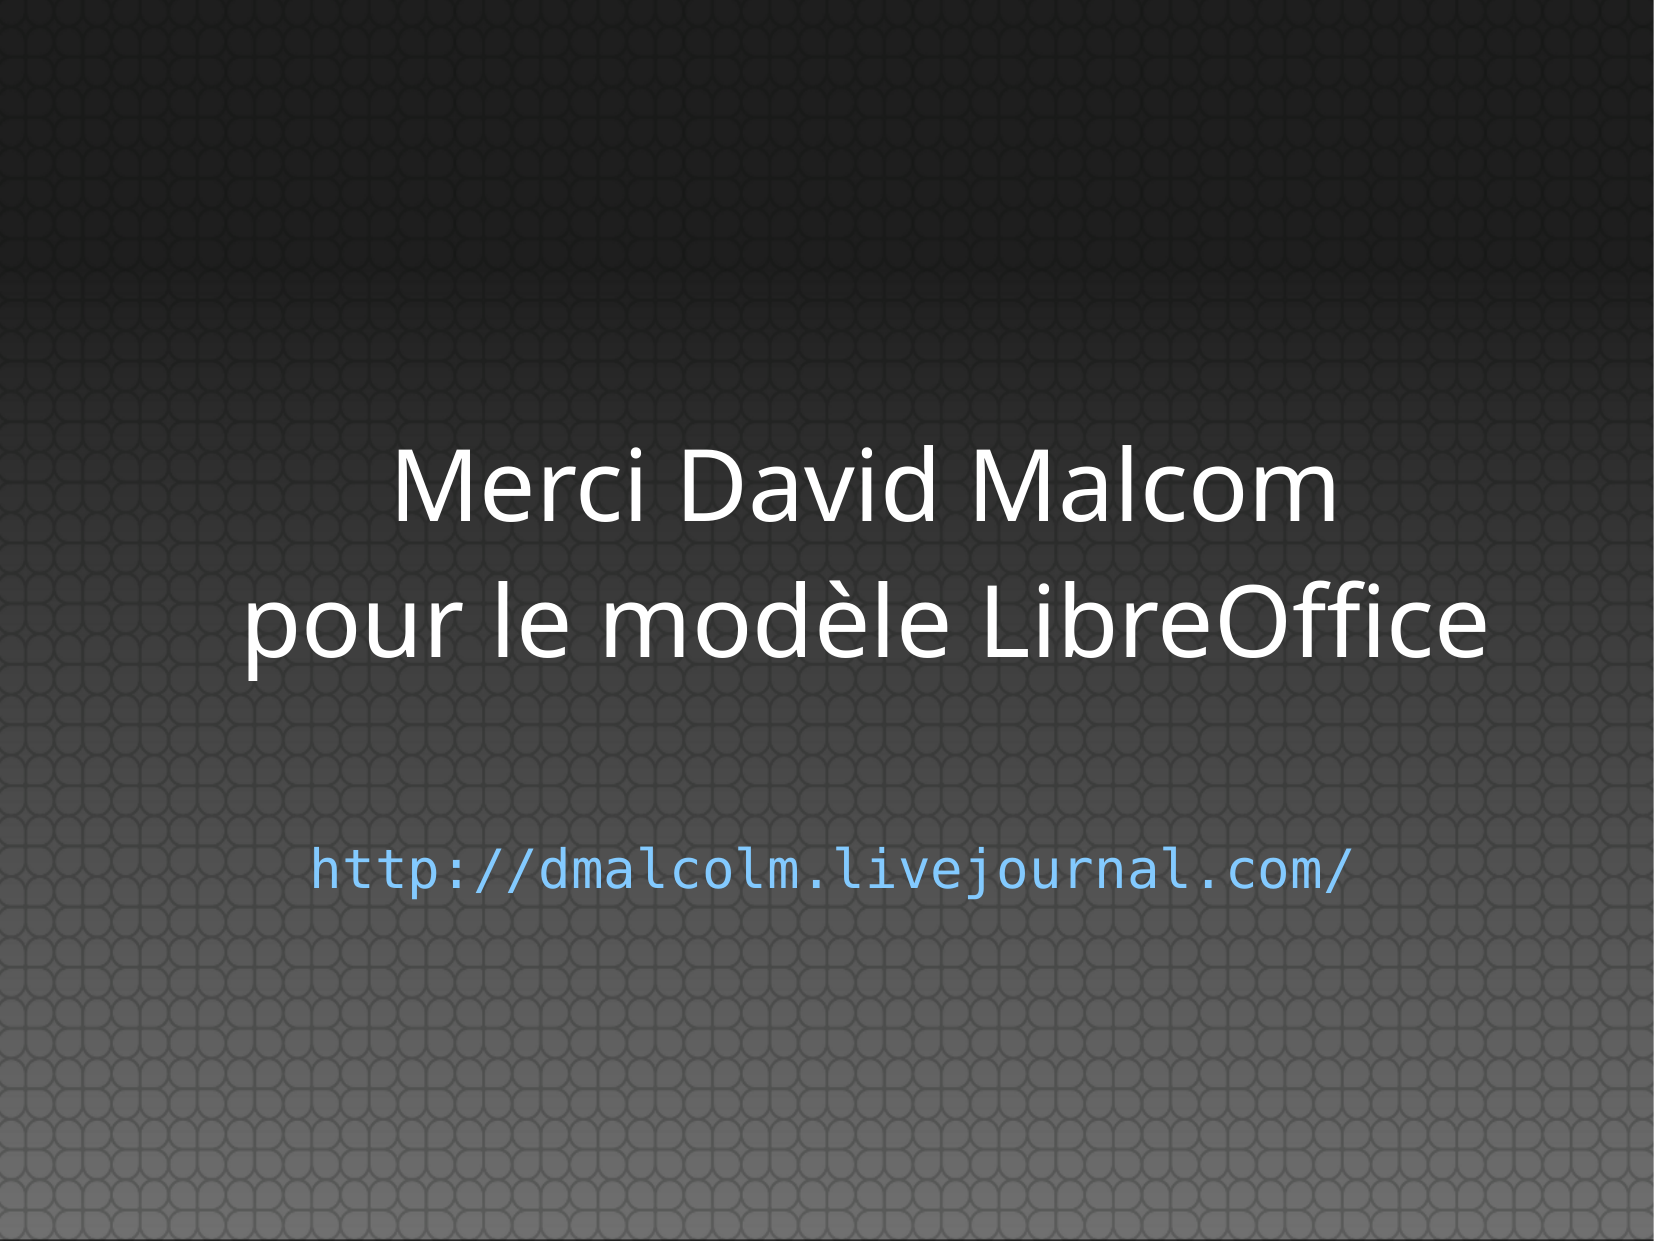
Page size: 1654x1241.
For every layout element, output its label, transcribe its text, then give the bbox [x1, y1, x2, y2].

title Merci David Malcom pour le modèle LibreOffice [78, 448, 1654, 652]
picture [0, 0, 1654, 1241]
title http://dmalcolm.livejournal.com/ [46, 837, 1622, 902]
